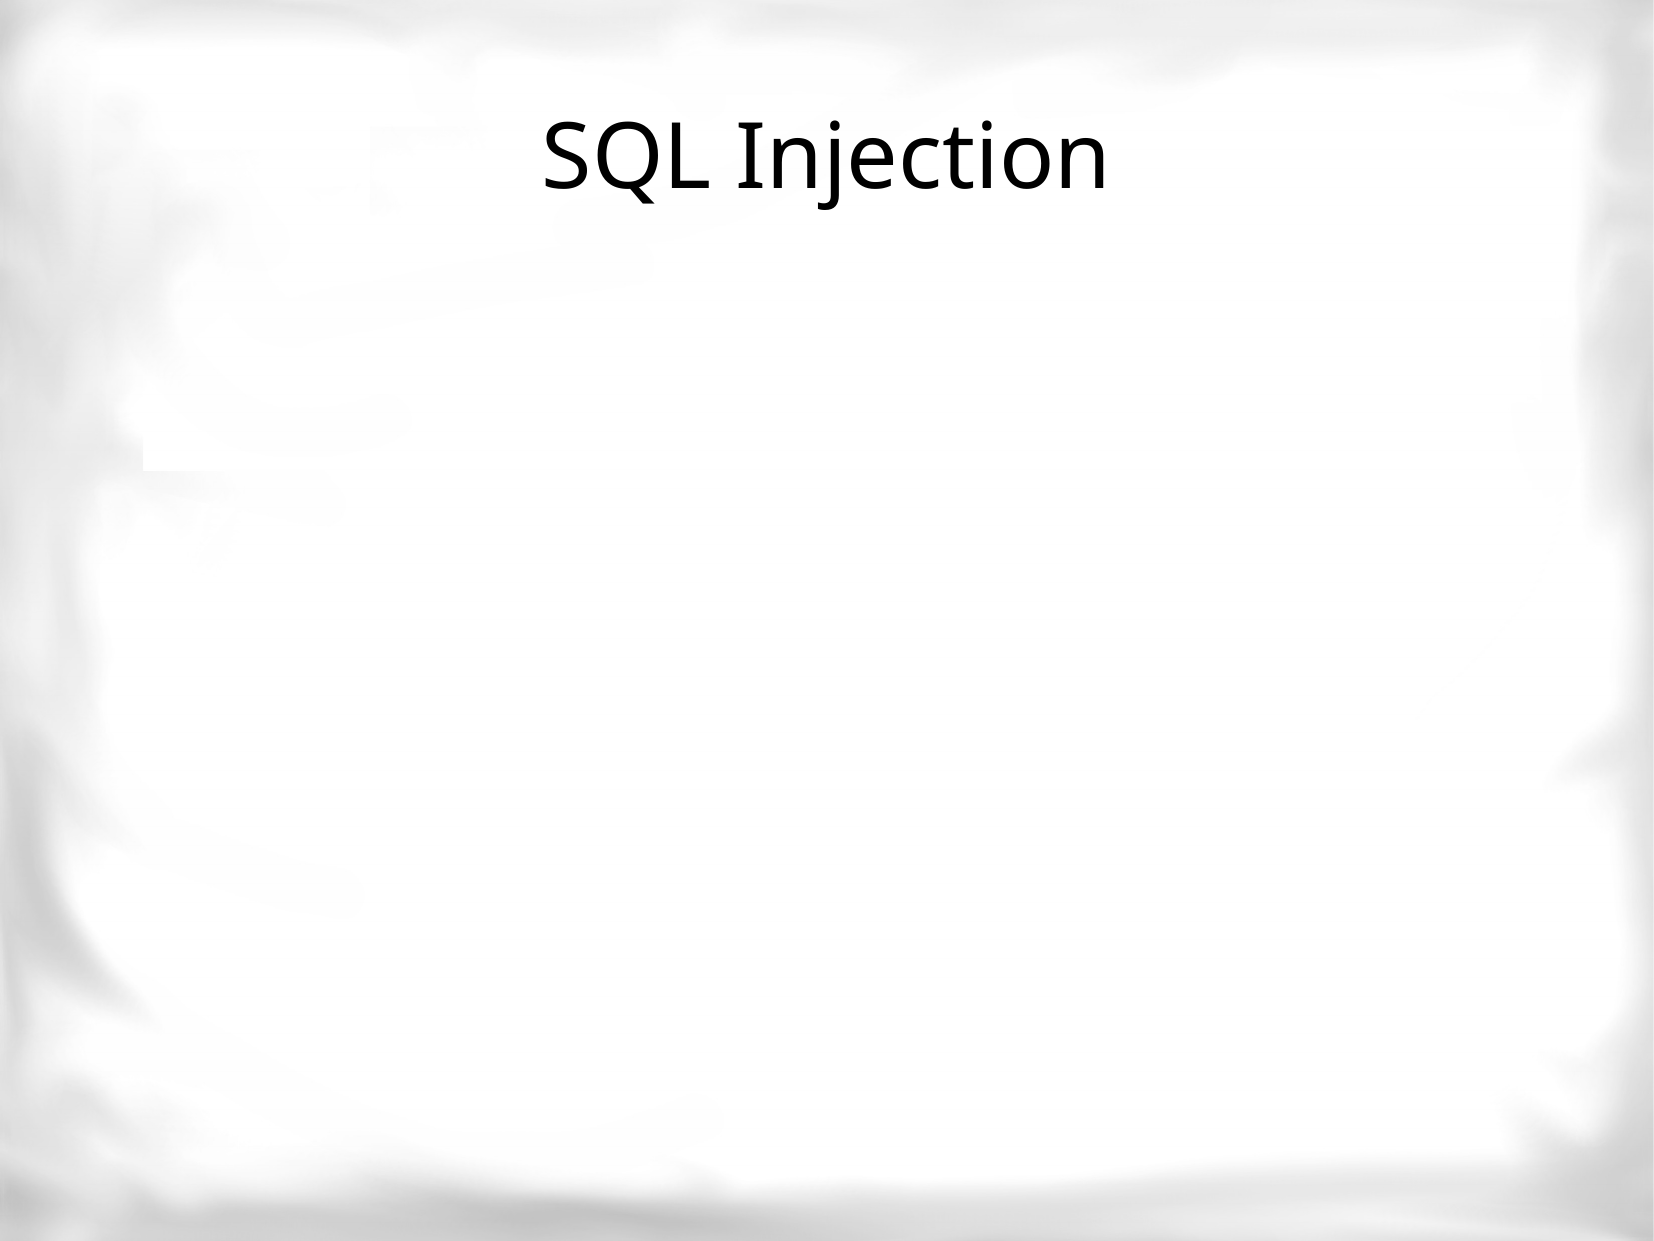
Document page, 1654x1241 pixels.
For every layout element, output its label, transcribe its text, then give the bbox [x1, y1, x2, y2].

picture [0, 0, 1654, 1241]
title SQL Injection [82, 49, 1571, 257]
